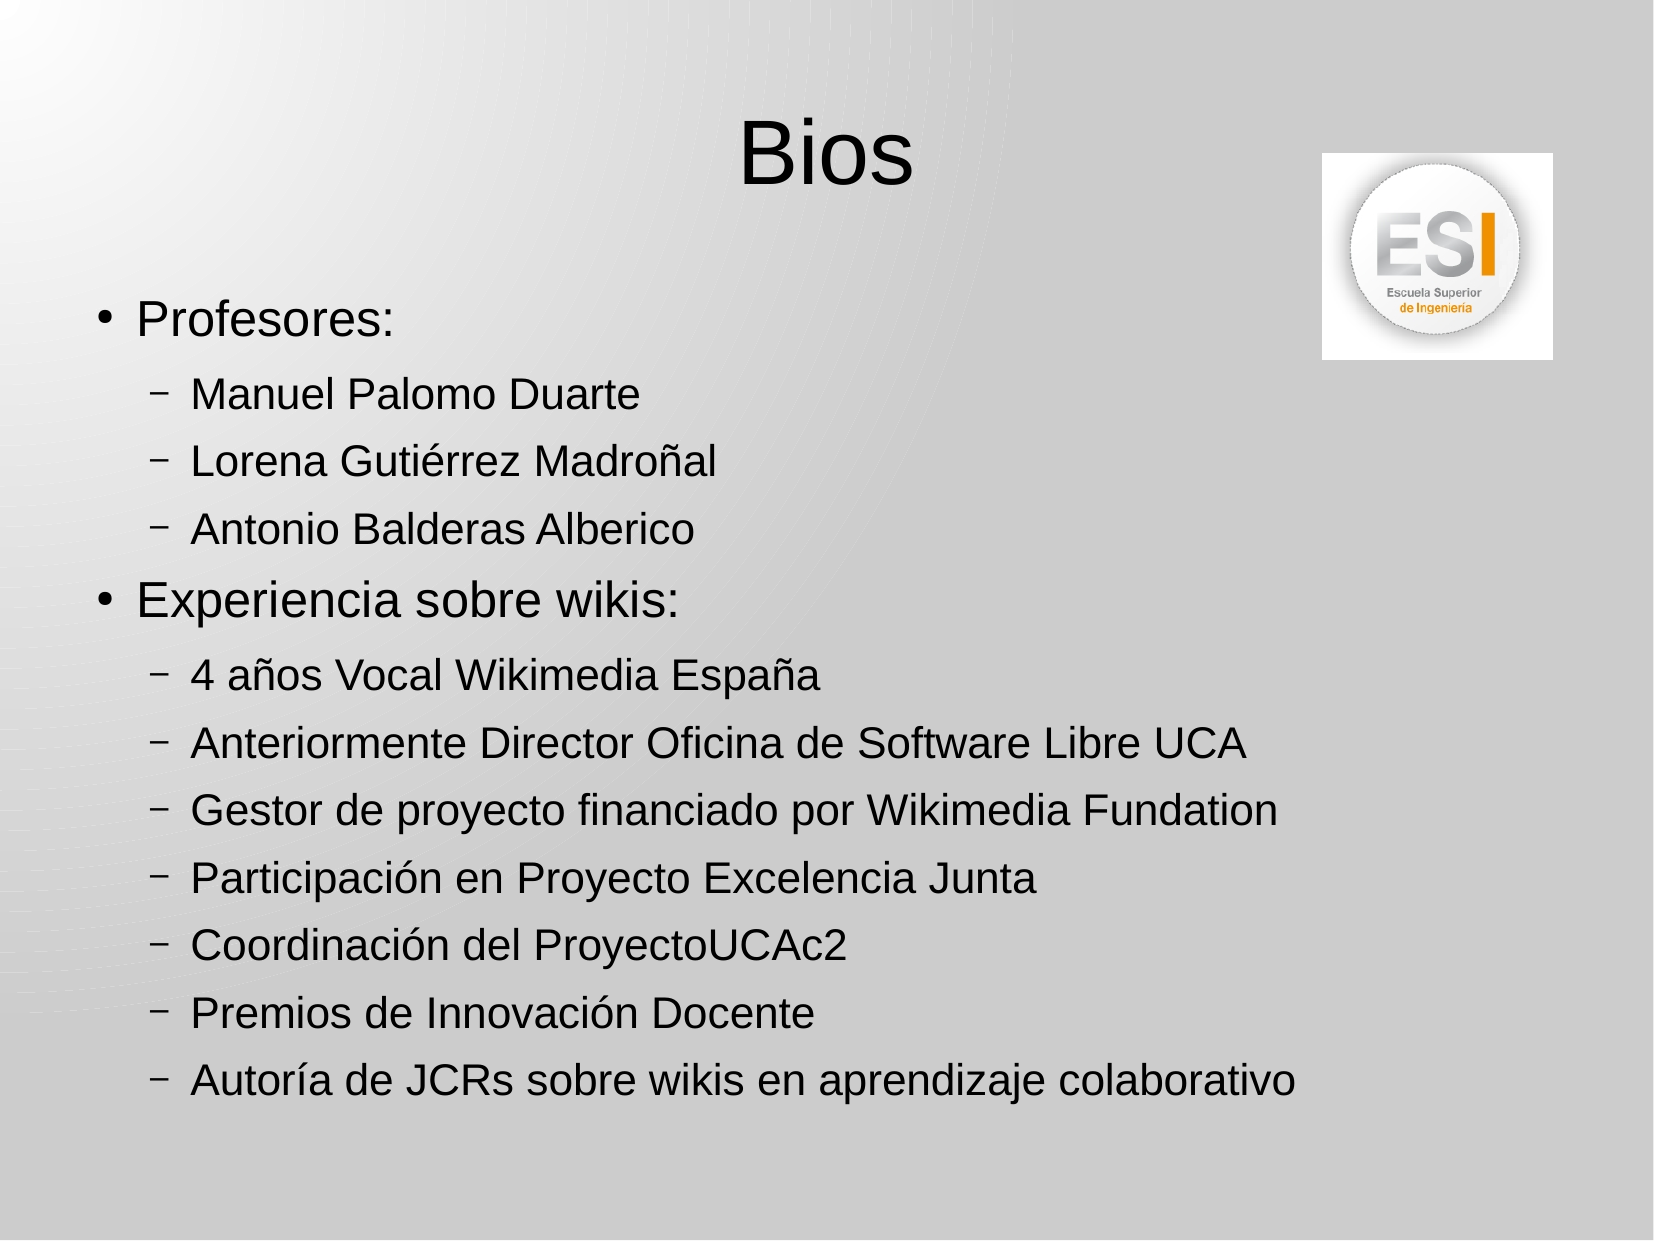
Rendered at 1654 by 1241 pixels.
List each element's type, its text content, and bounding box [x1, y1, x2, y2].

picture [1322, 153, 1553, 360]
title Bios [82, 49, 1571, 257]
list Profesores: Manuel Palomo Duarte Lorena Gutiérrez Madroñal Antonio Balderas Alberico Experiencia sobre wikis: 4 años Vocal Wikimedia España Anteriormente Director Oficina de Software Libre UCA Gestor de proyecto financiado por Wikimedia Fundation Participación en Proyecto Excelencia Junta Coordinación del ProyectoUCAc2 Premios de Innovación Docente Autoría de JCRs sobre wikis en aprendizaje colaborativo [82, 290, 1538, 1109]
